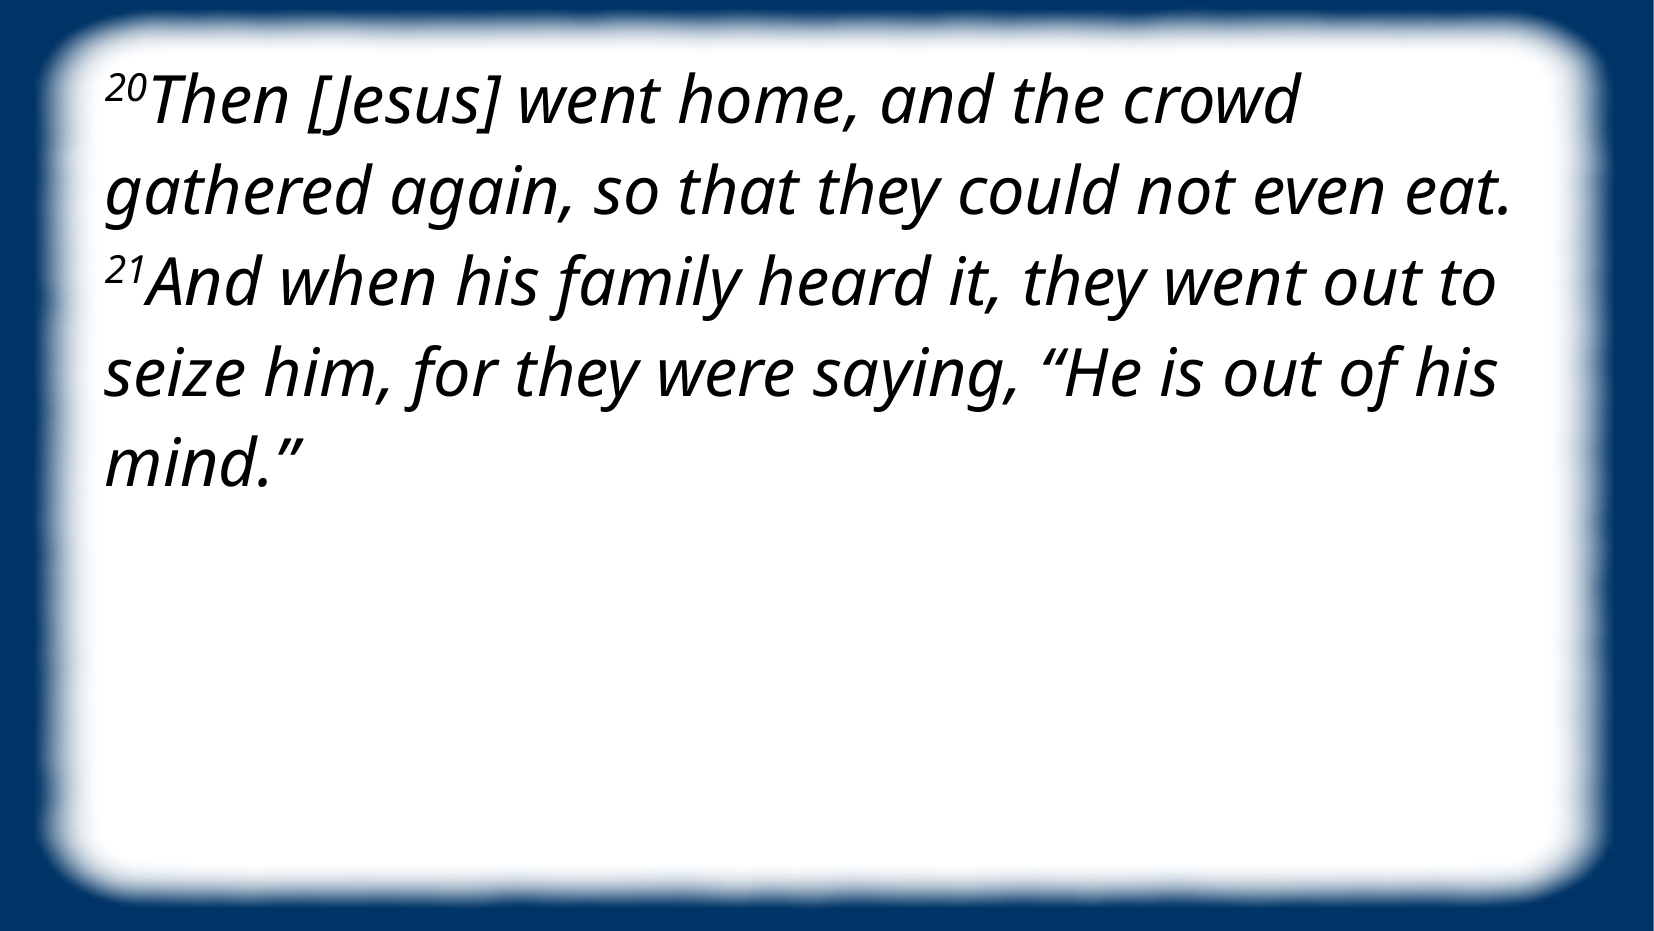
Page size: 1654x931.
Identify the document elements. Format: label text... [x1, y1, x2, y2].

text_box 20Then [Jesus] went home, and the crowd gathered again, so that they could not even eat. 21And when his family heard it, they went out to seize him, for they were saying, “He is out of his mind.” [90, 45, 1576, 504]
picture [0, 0, 1654, 931]
